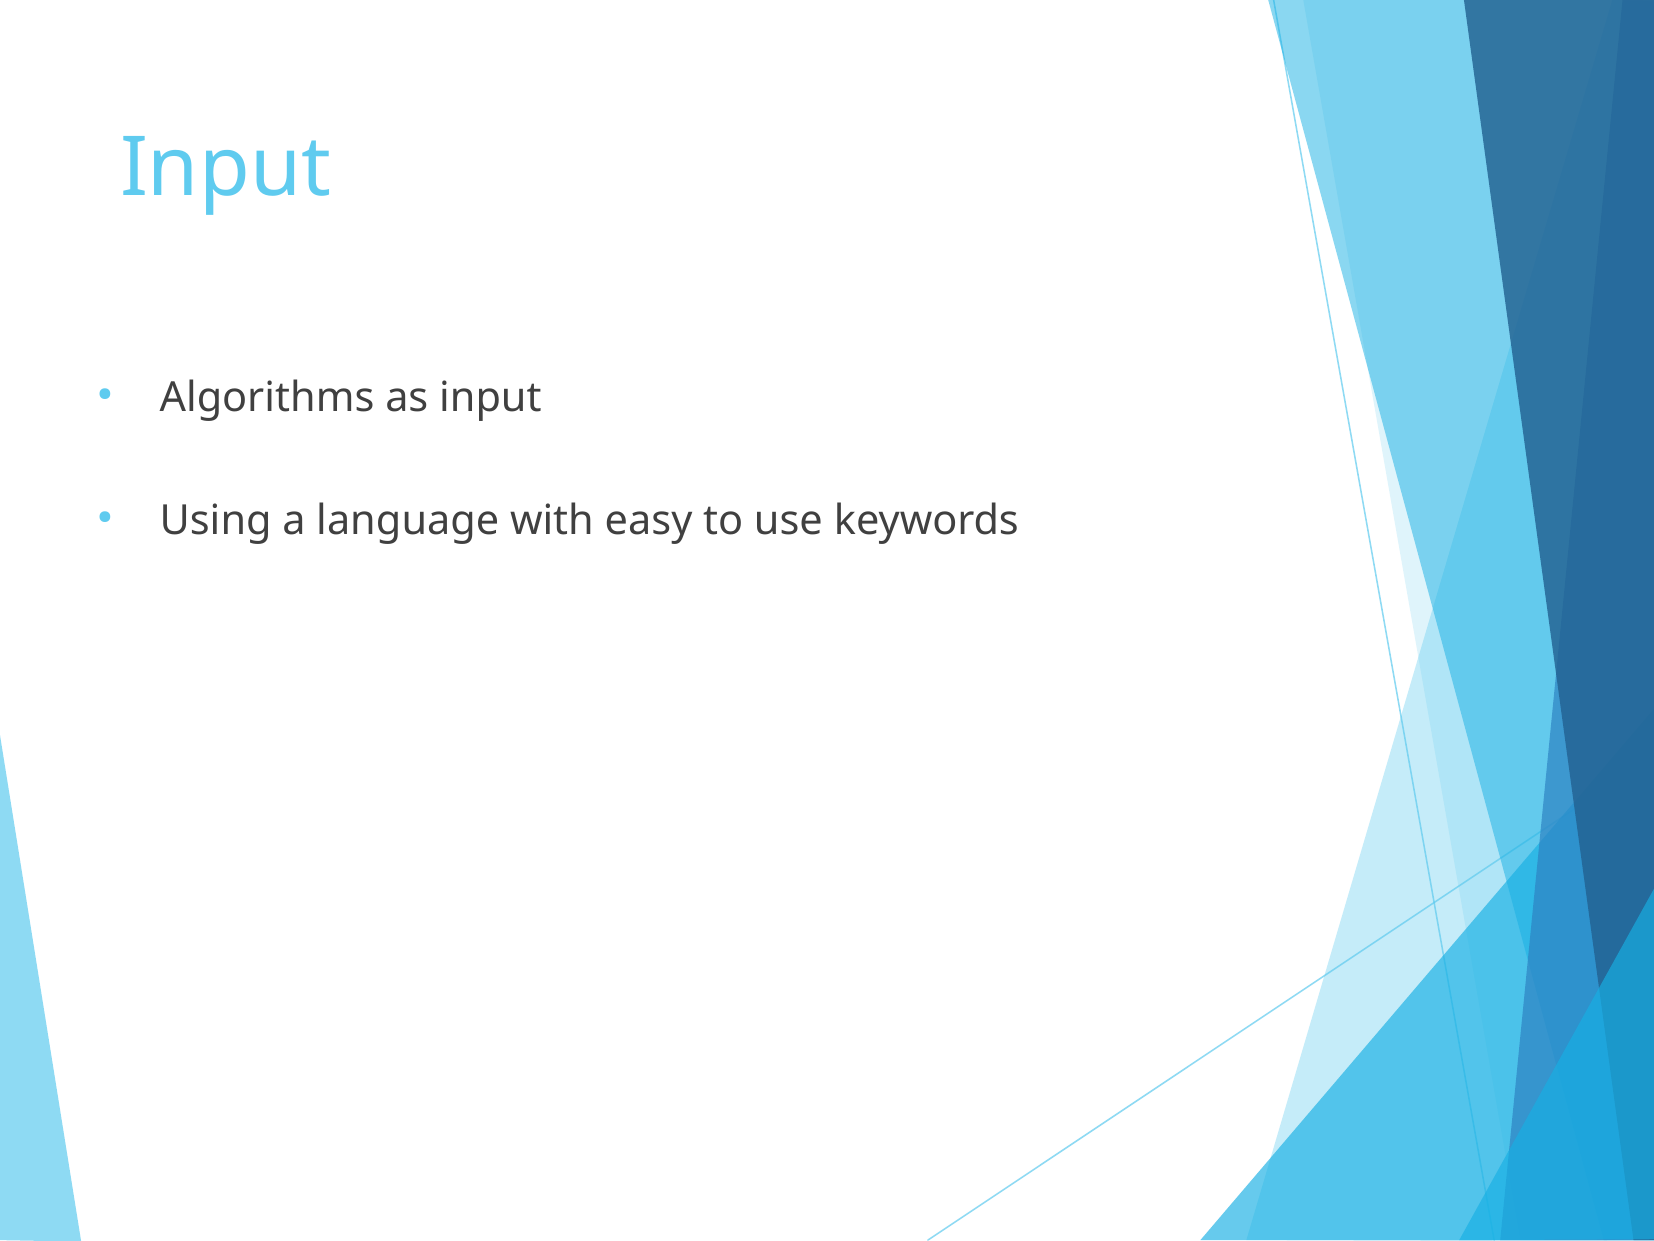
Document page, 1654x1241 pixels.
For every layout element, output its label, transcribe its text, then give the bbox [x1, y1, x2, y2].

title Input [105, 105, 931, 313]
list Algorithms as input Using a language with easy to use keywords [82, 290, 1571, 1010]
